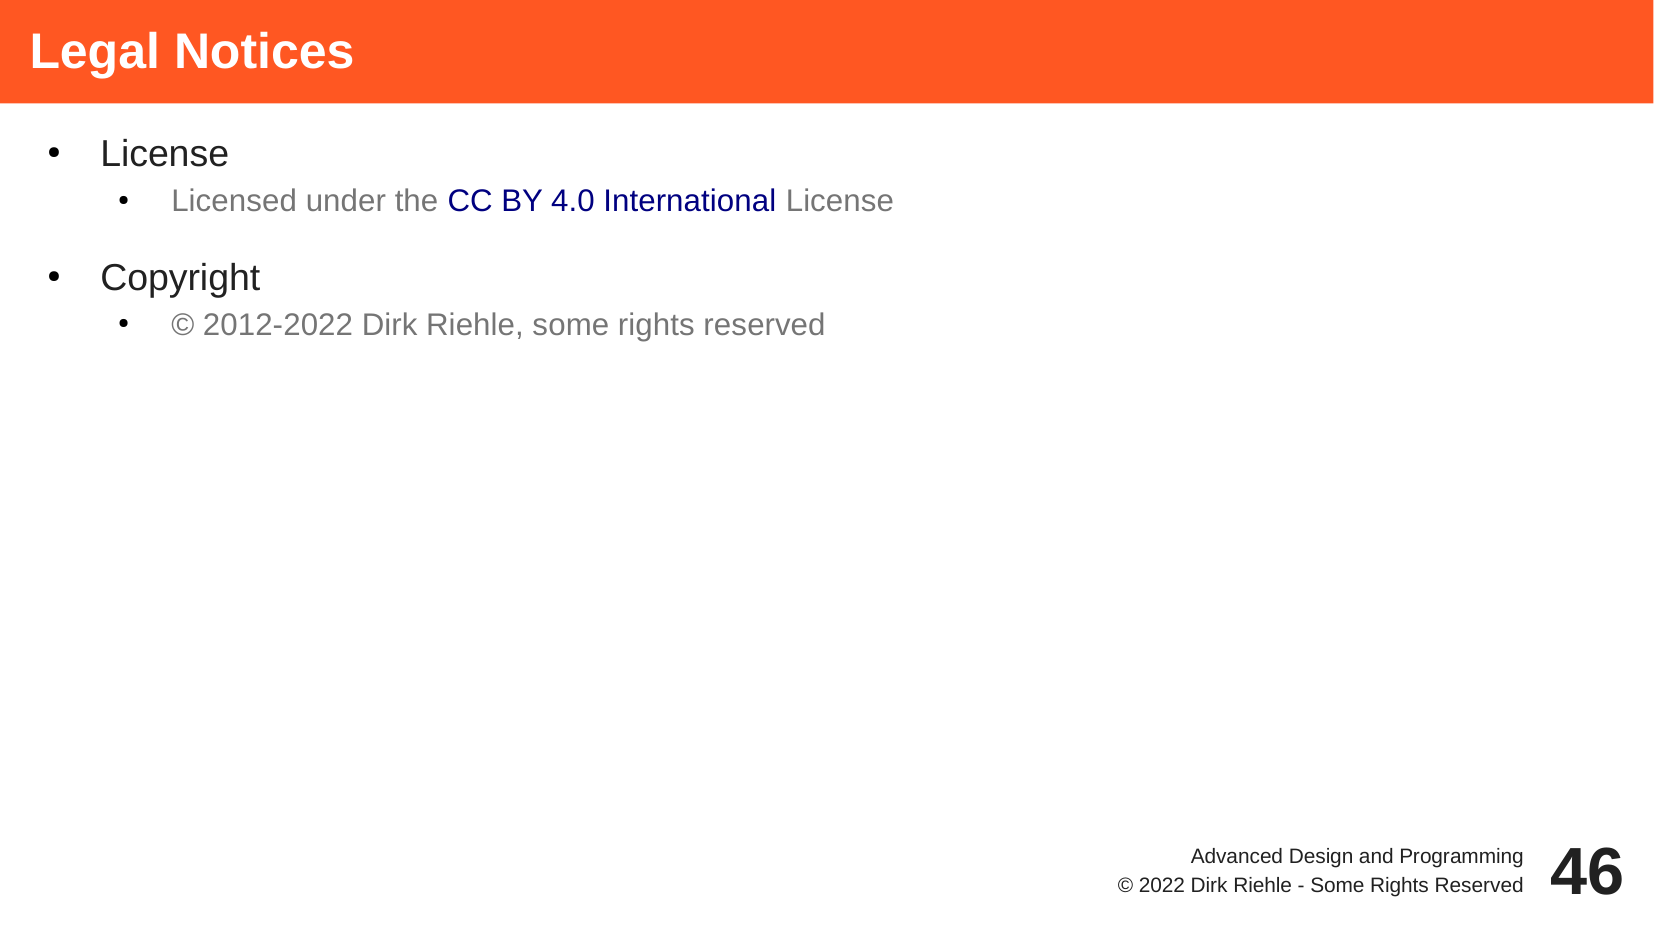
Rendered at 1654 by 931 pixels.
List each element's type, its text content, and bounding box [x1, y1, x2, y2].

title Legal Notices [0, 0, 1654, 104]
list License Licensed under the CC BY 4.0 International License Copyright © 2012-2022 Dirk Riehle, some rights reserved [29, 132, 1625, 813]
